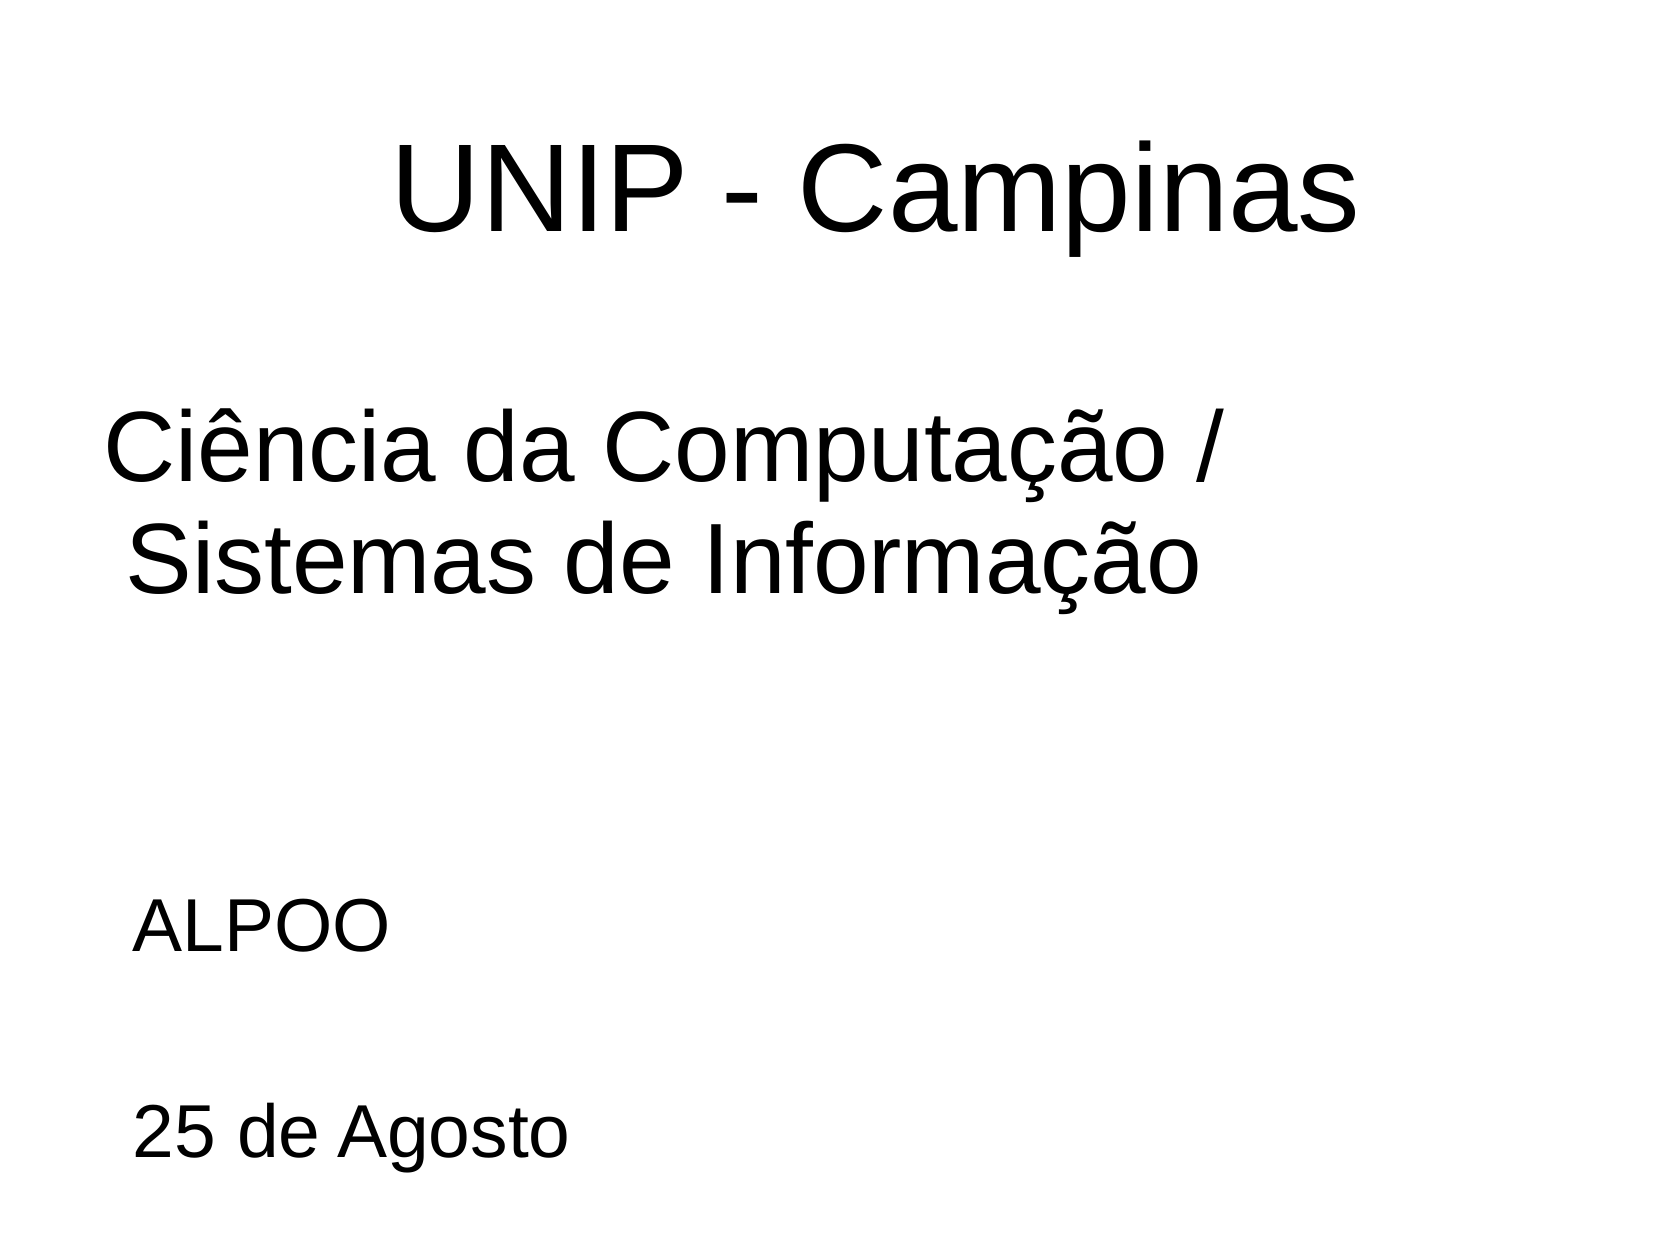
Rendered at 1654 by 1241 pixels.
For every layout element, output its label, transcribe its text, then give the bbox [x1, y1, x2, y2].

text_box ALPOO [118, 875, 953, 975]
text_box 25 de Agosto [118, 1082, 607, 1182]
text_box UNIP - Campinas [376, 111, 1418, 266]
text_box Ciência da Computação / Sistemas de Informação [88, 383, 1565, 734]
